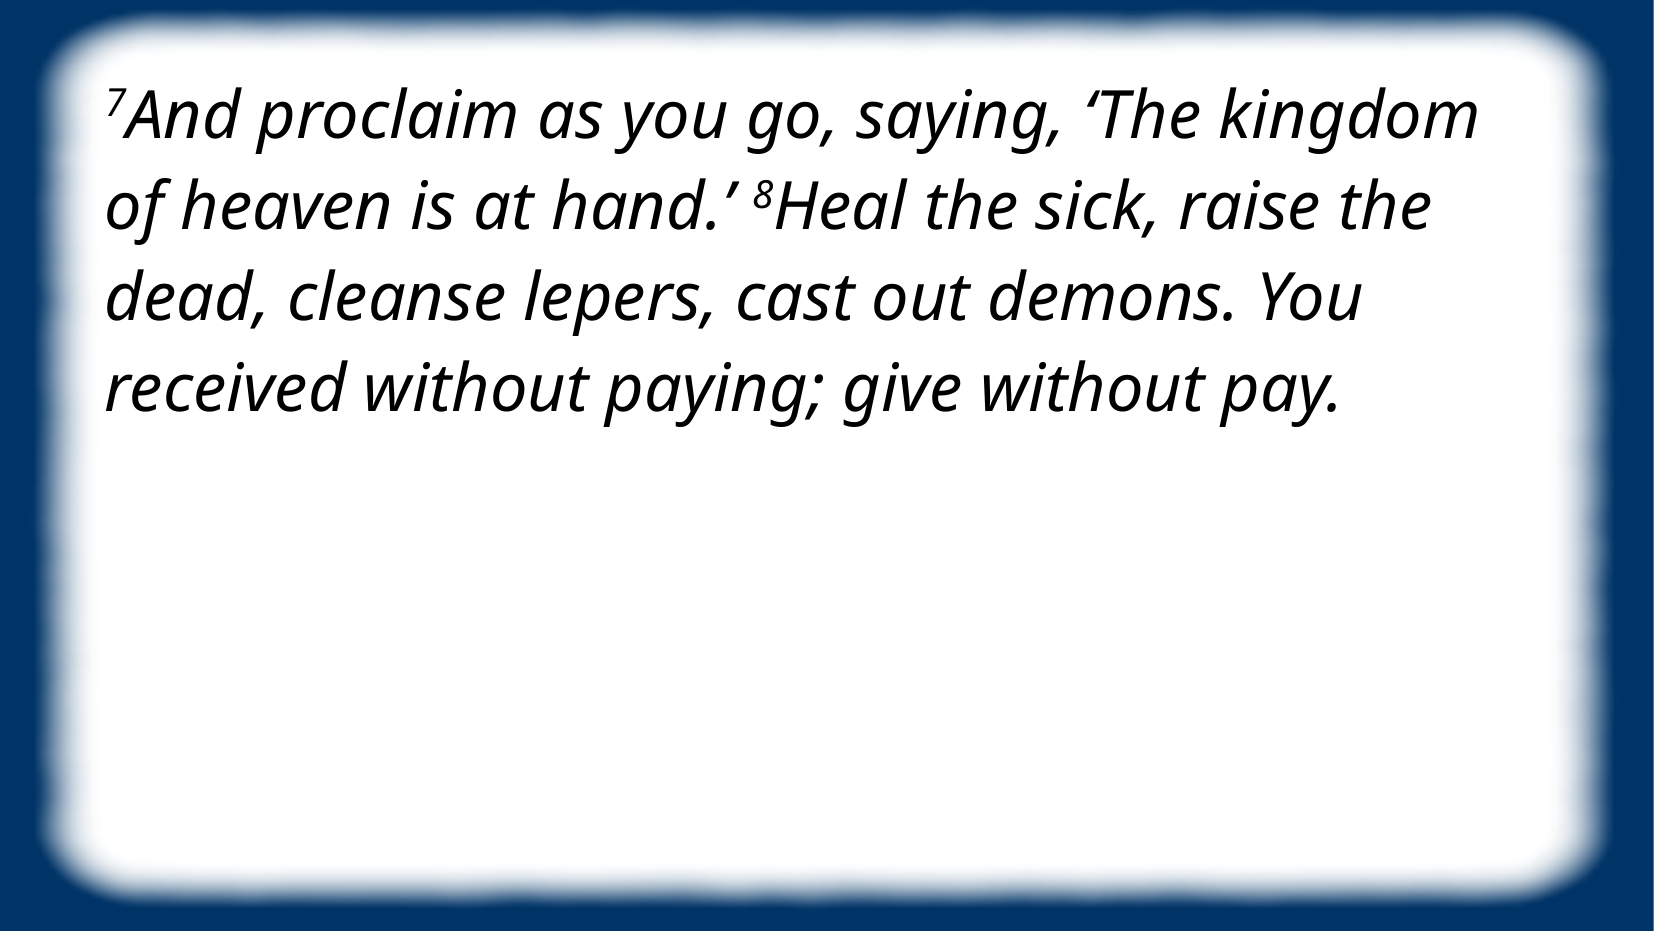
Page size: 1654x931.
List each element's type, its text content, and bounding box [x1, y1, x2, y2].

text_box 7And proclaim as you go, saying, ‘The kingdom of heaven is at hand.’ 8Heal the sick, raise the dead, cleanse lepers, cast out demons. You received without paying; give without pay. [90, 60, 1546, 430]
picture [0, 0, 1654, 931]
